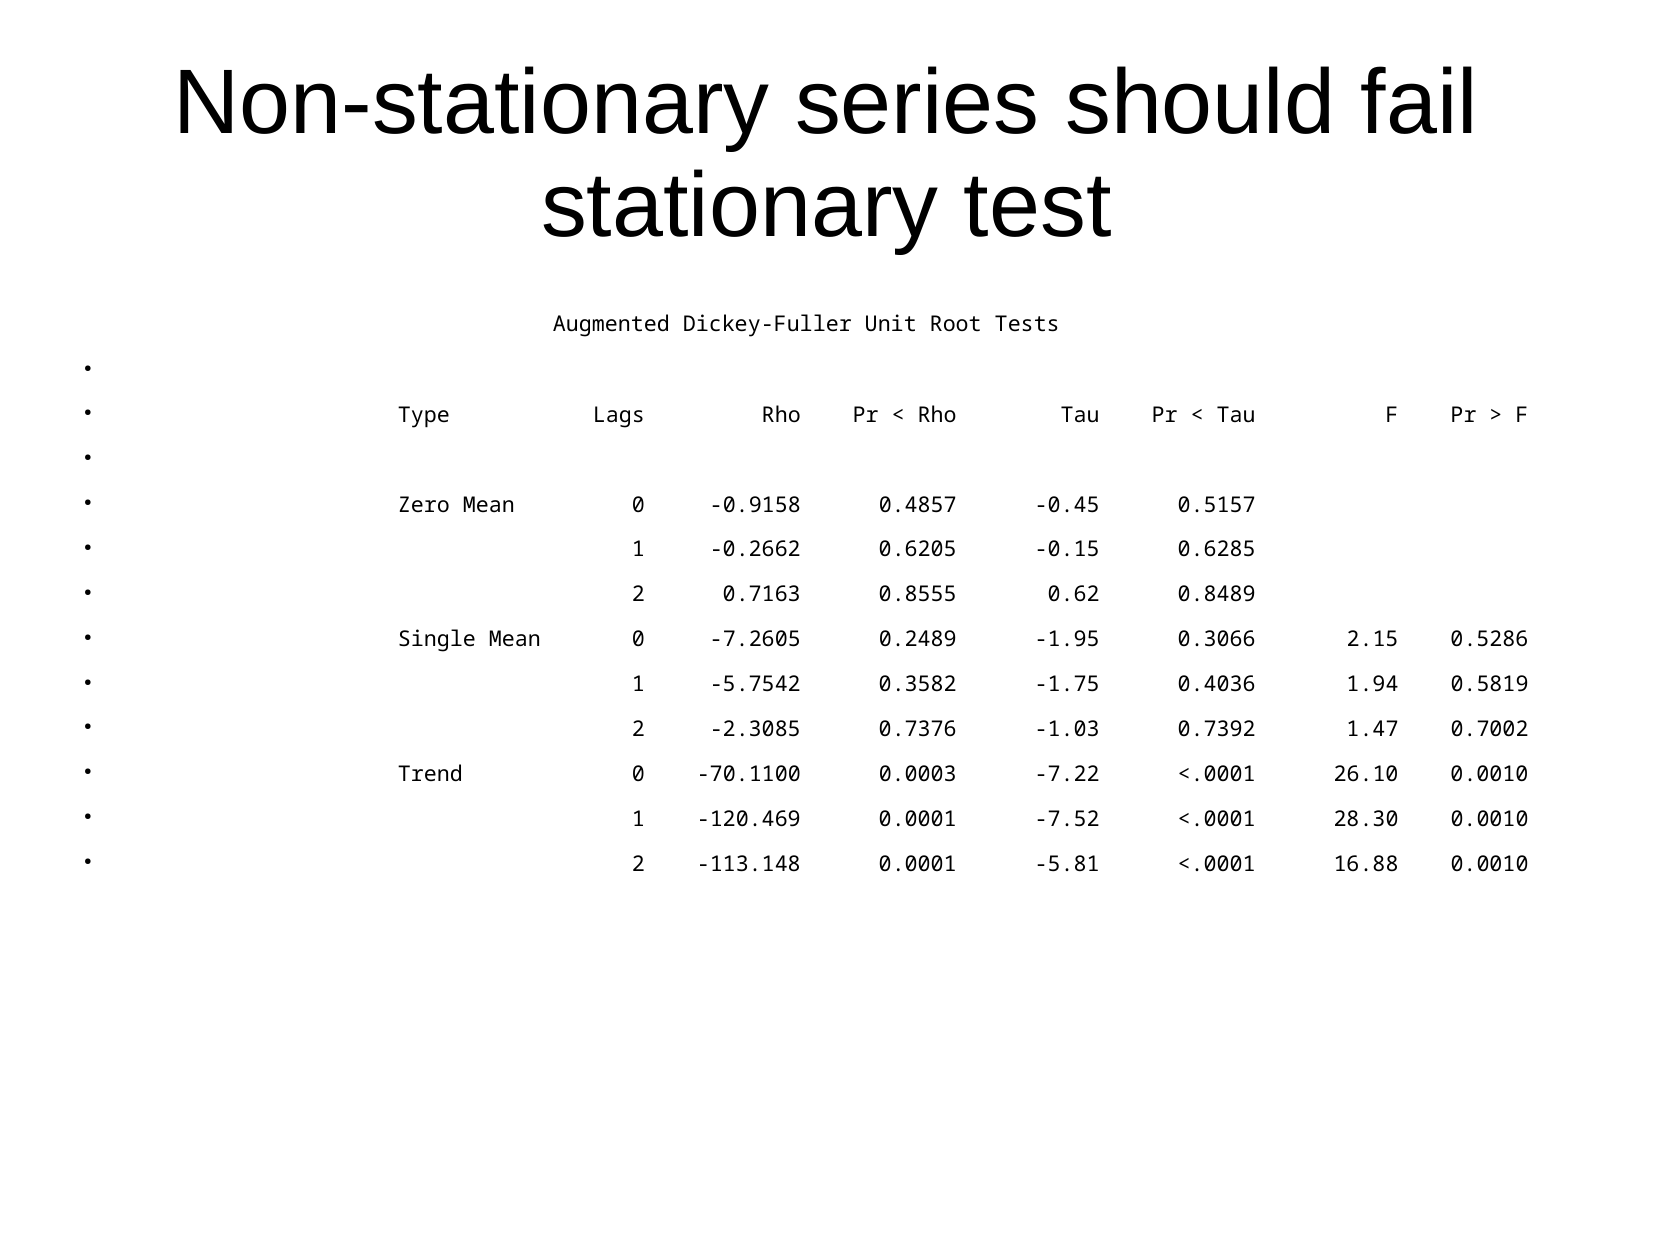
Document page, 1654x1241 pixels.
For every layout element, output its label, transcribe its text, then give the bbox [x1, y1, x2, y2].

title Non-stationary series should fail stationary test [82, 50, 1571, 256]
list Augmented Dickey-Fuller Unit Root Tests Type Lags Rho Pr < Rho Tau Pr < Tau F Pr > F Zero Mean 0 -0.9158 0.4857 -0.45 0.5157 1 -0.2662 0.6205 -0.15 0.6285 2 0.7163 0.8555 0.62 0.8489 Single Mean 0 -7.2605 0.2489 -1.95 0.3066 2.15 0.5286 1 -5.7542 0.3582 -1.75 0.4036 1.94 0.5819 2 -2.3085 0.7376 -1.03 0.7392 1.47 0.7002 Trend 0 -70.1100 0.0003 -7.22 <.0001 26.10 0.0010 1 -120.469 0.0001 -7.52 <.0001 28.30 0.0010 2 -113.148 0.0001 -5.81 <.0001 16.88 0.0010 [75, 300, 1564, 1119]
